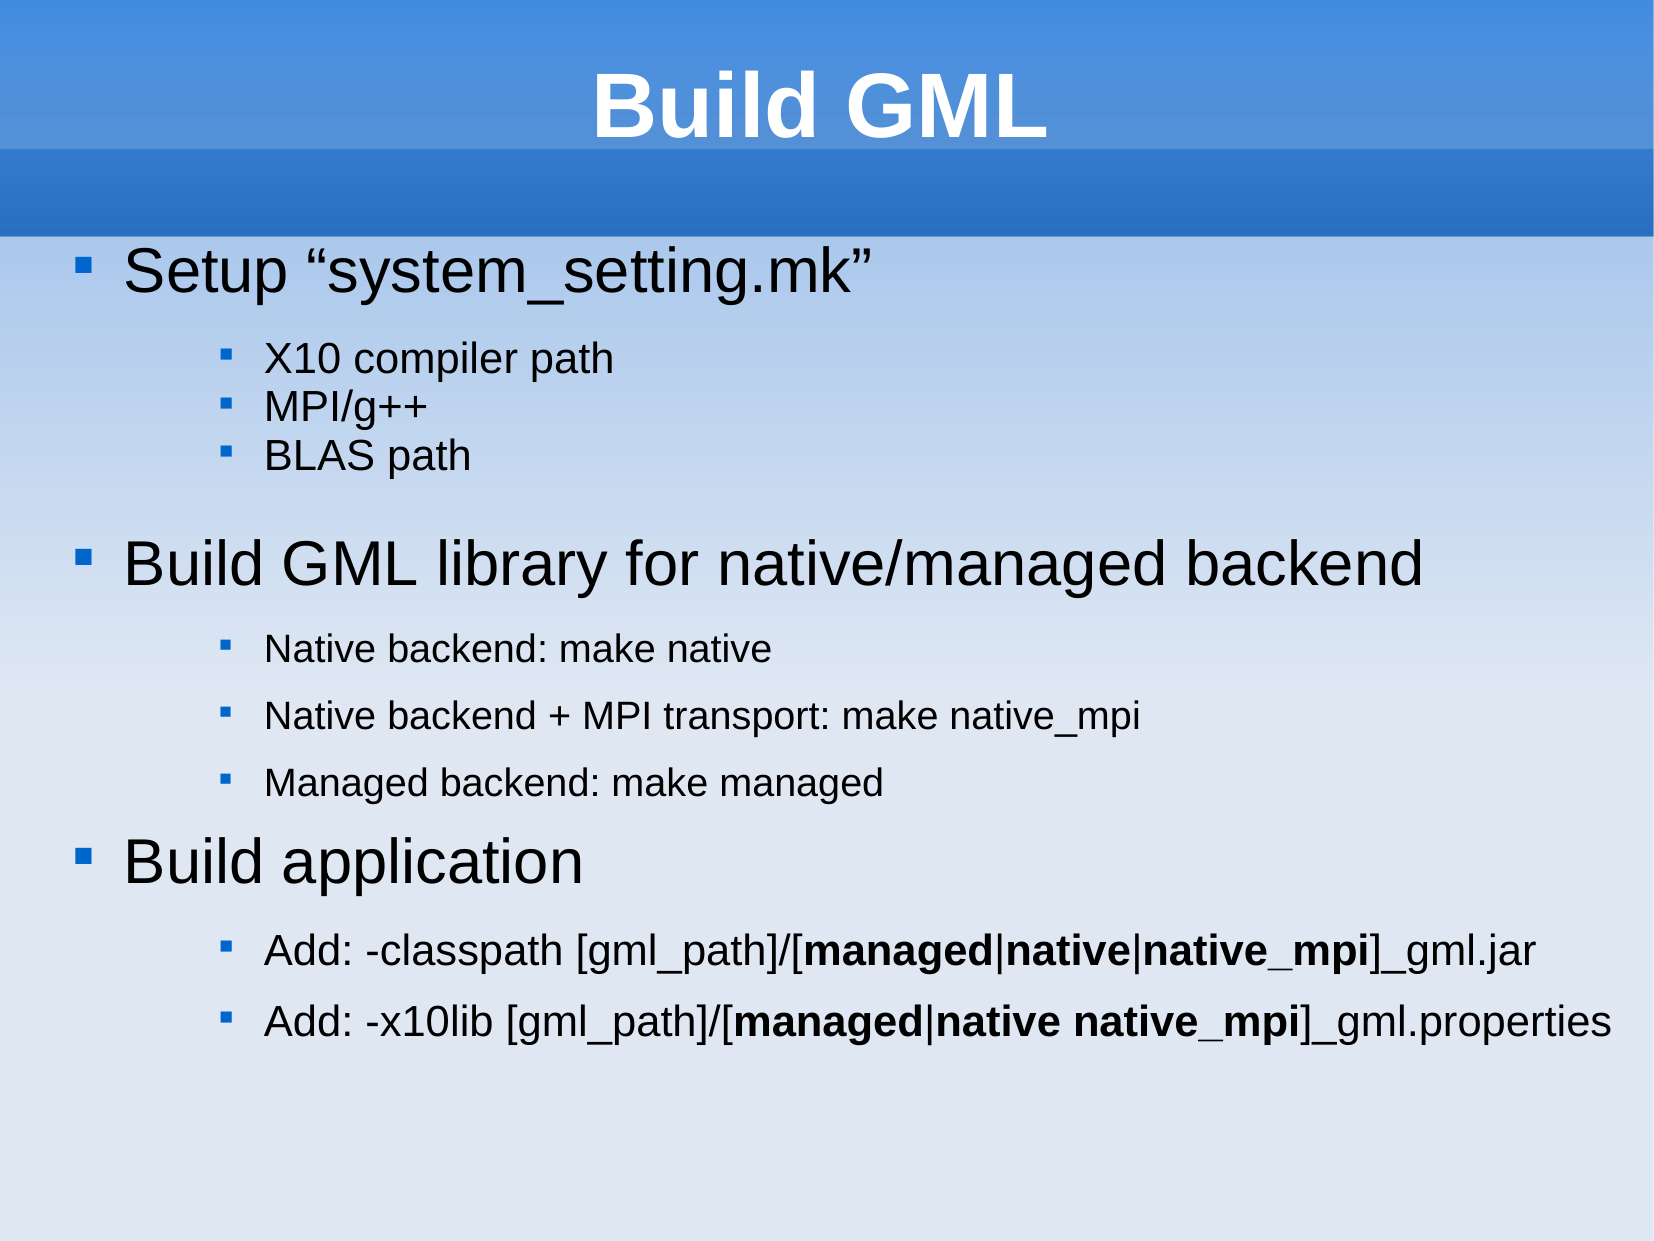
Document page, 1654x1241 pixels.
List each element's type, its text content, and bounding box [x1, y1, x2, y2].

title Build GML [76, 7, 1565, 200]
list Setup “system_setting.mk” X10 compiler path MPI/g++ BLAS path Build GML library for native/managed backend Native backend: make native Native backend + MPI transport: make native_mpi Managed backend: make managed Build application Add: -classpath [gml_path]/[managed|native|native_mpi]_gml.jar Add: -x10lib [gml_path]/[managed|native native_mpi]_gml.properties [39, 231, 1619, 1086]
